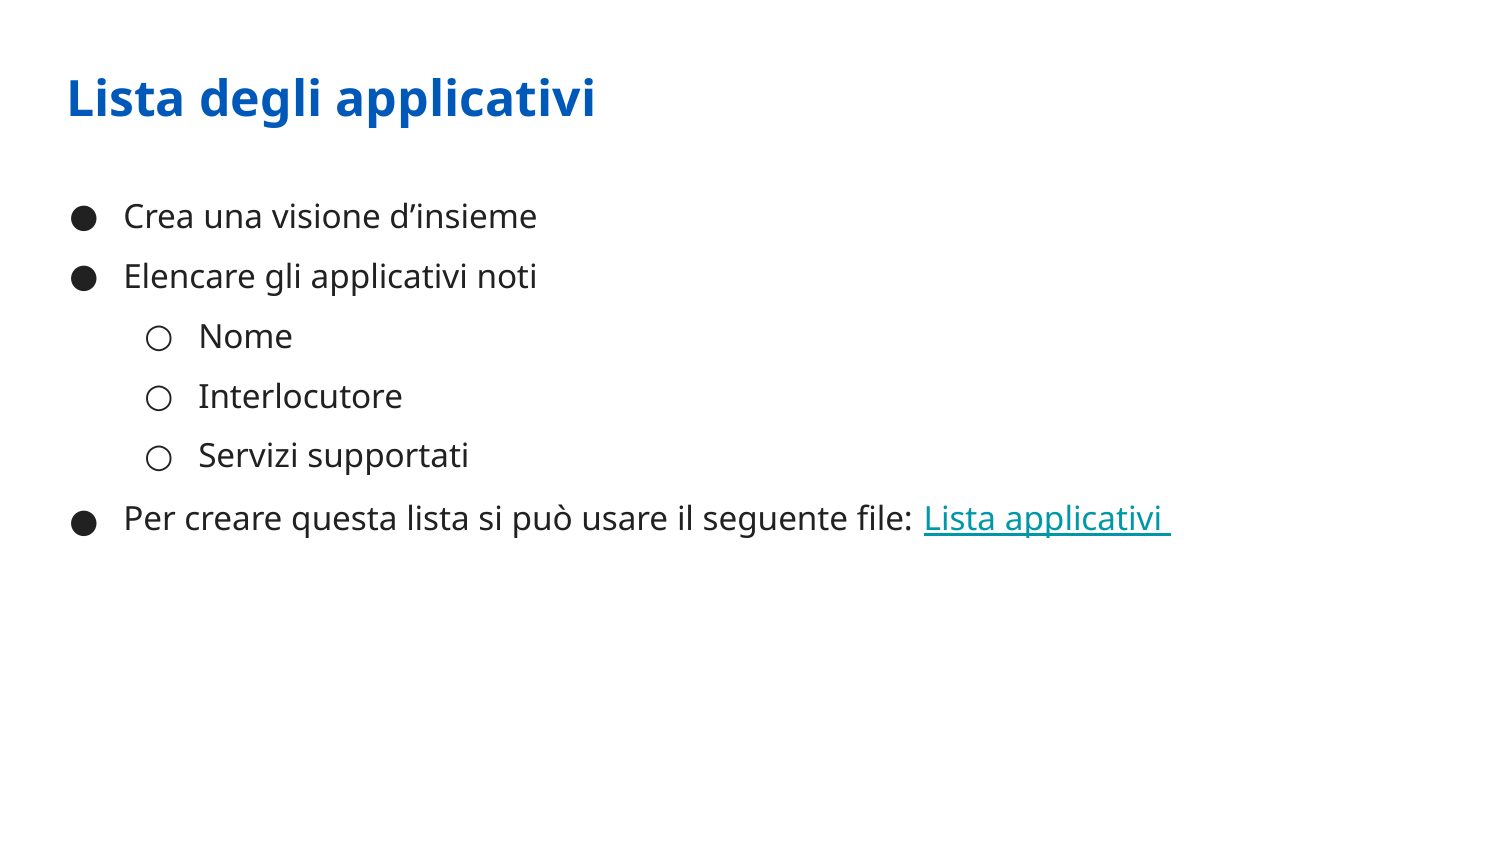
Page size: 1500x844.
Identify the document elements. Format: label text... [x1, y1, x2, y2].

title Lista degli applicativi [51, 51, 1449, 146]
text_box Crea una visione d’insieme Elencare gli applicativi noti Nome Interlocutore Servizi supportati Per creare questa lista si può usare il seguente file: Lista applicativi [33, 160, 1426, 763]
